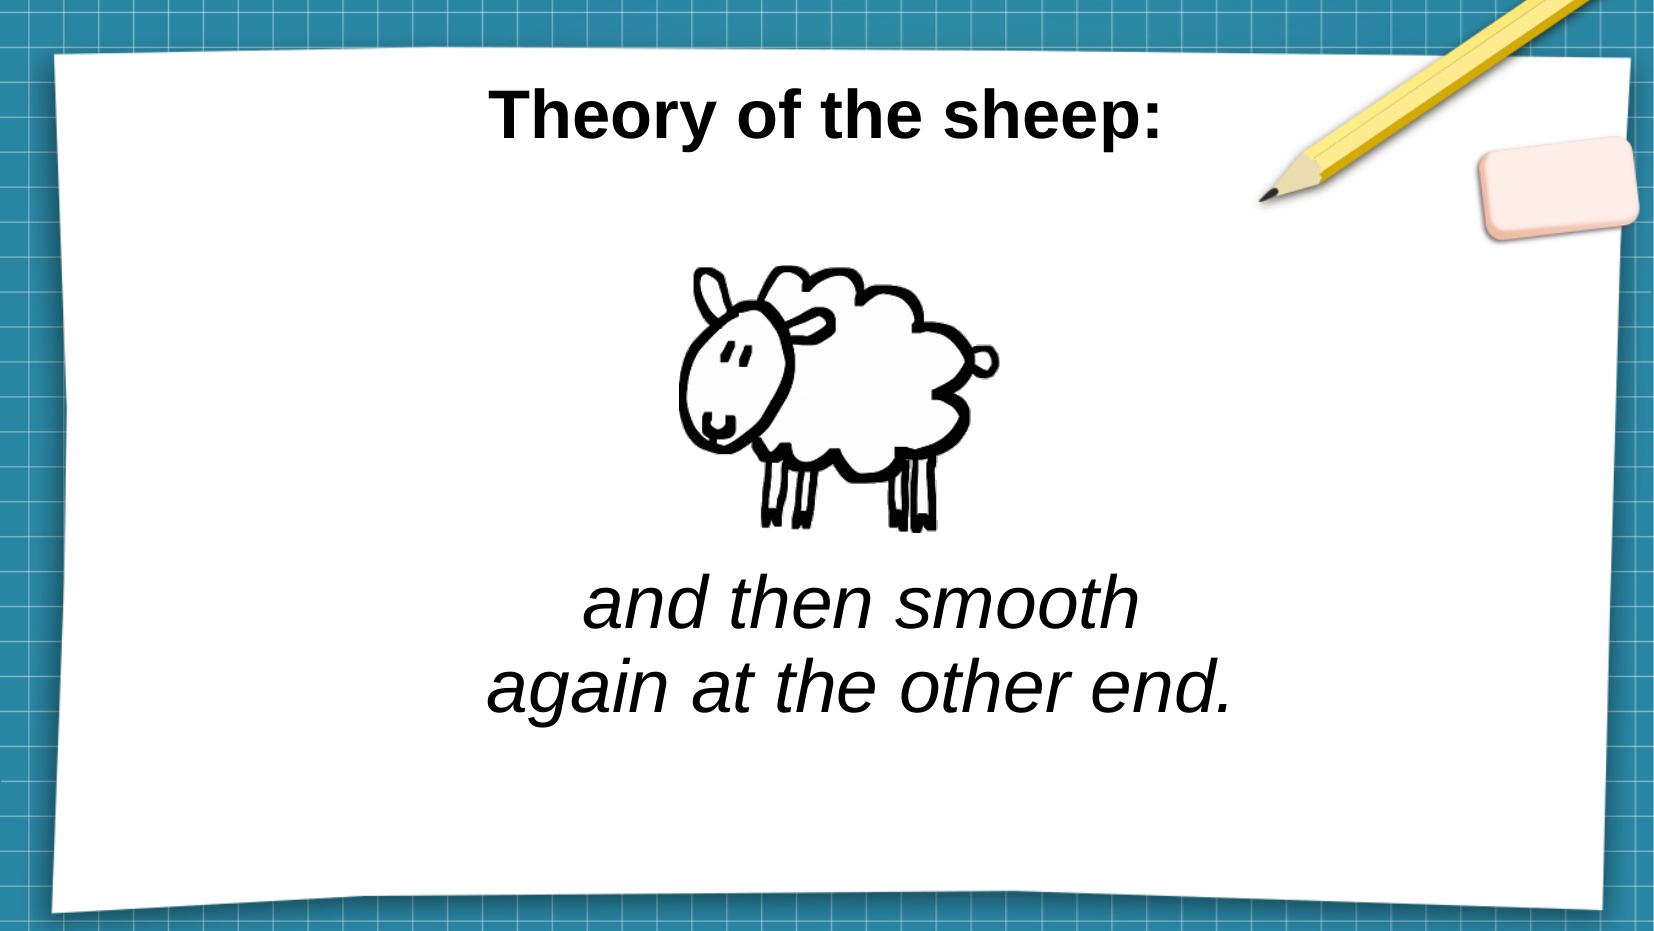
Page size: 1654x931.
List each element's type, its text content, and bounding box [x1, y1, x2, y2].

list and then smooth again at the other end. [82, 561, 1571, 758]
picture [0, 0, 1654, 931]
title Theory of the sheep: [82, 37, 1571, 193]
